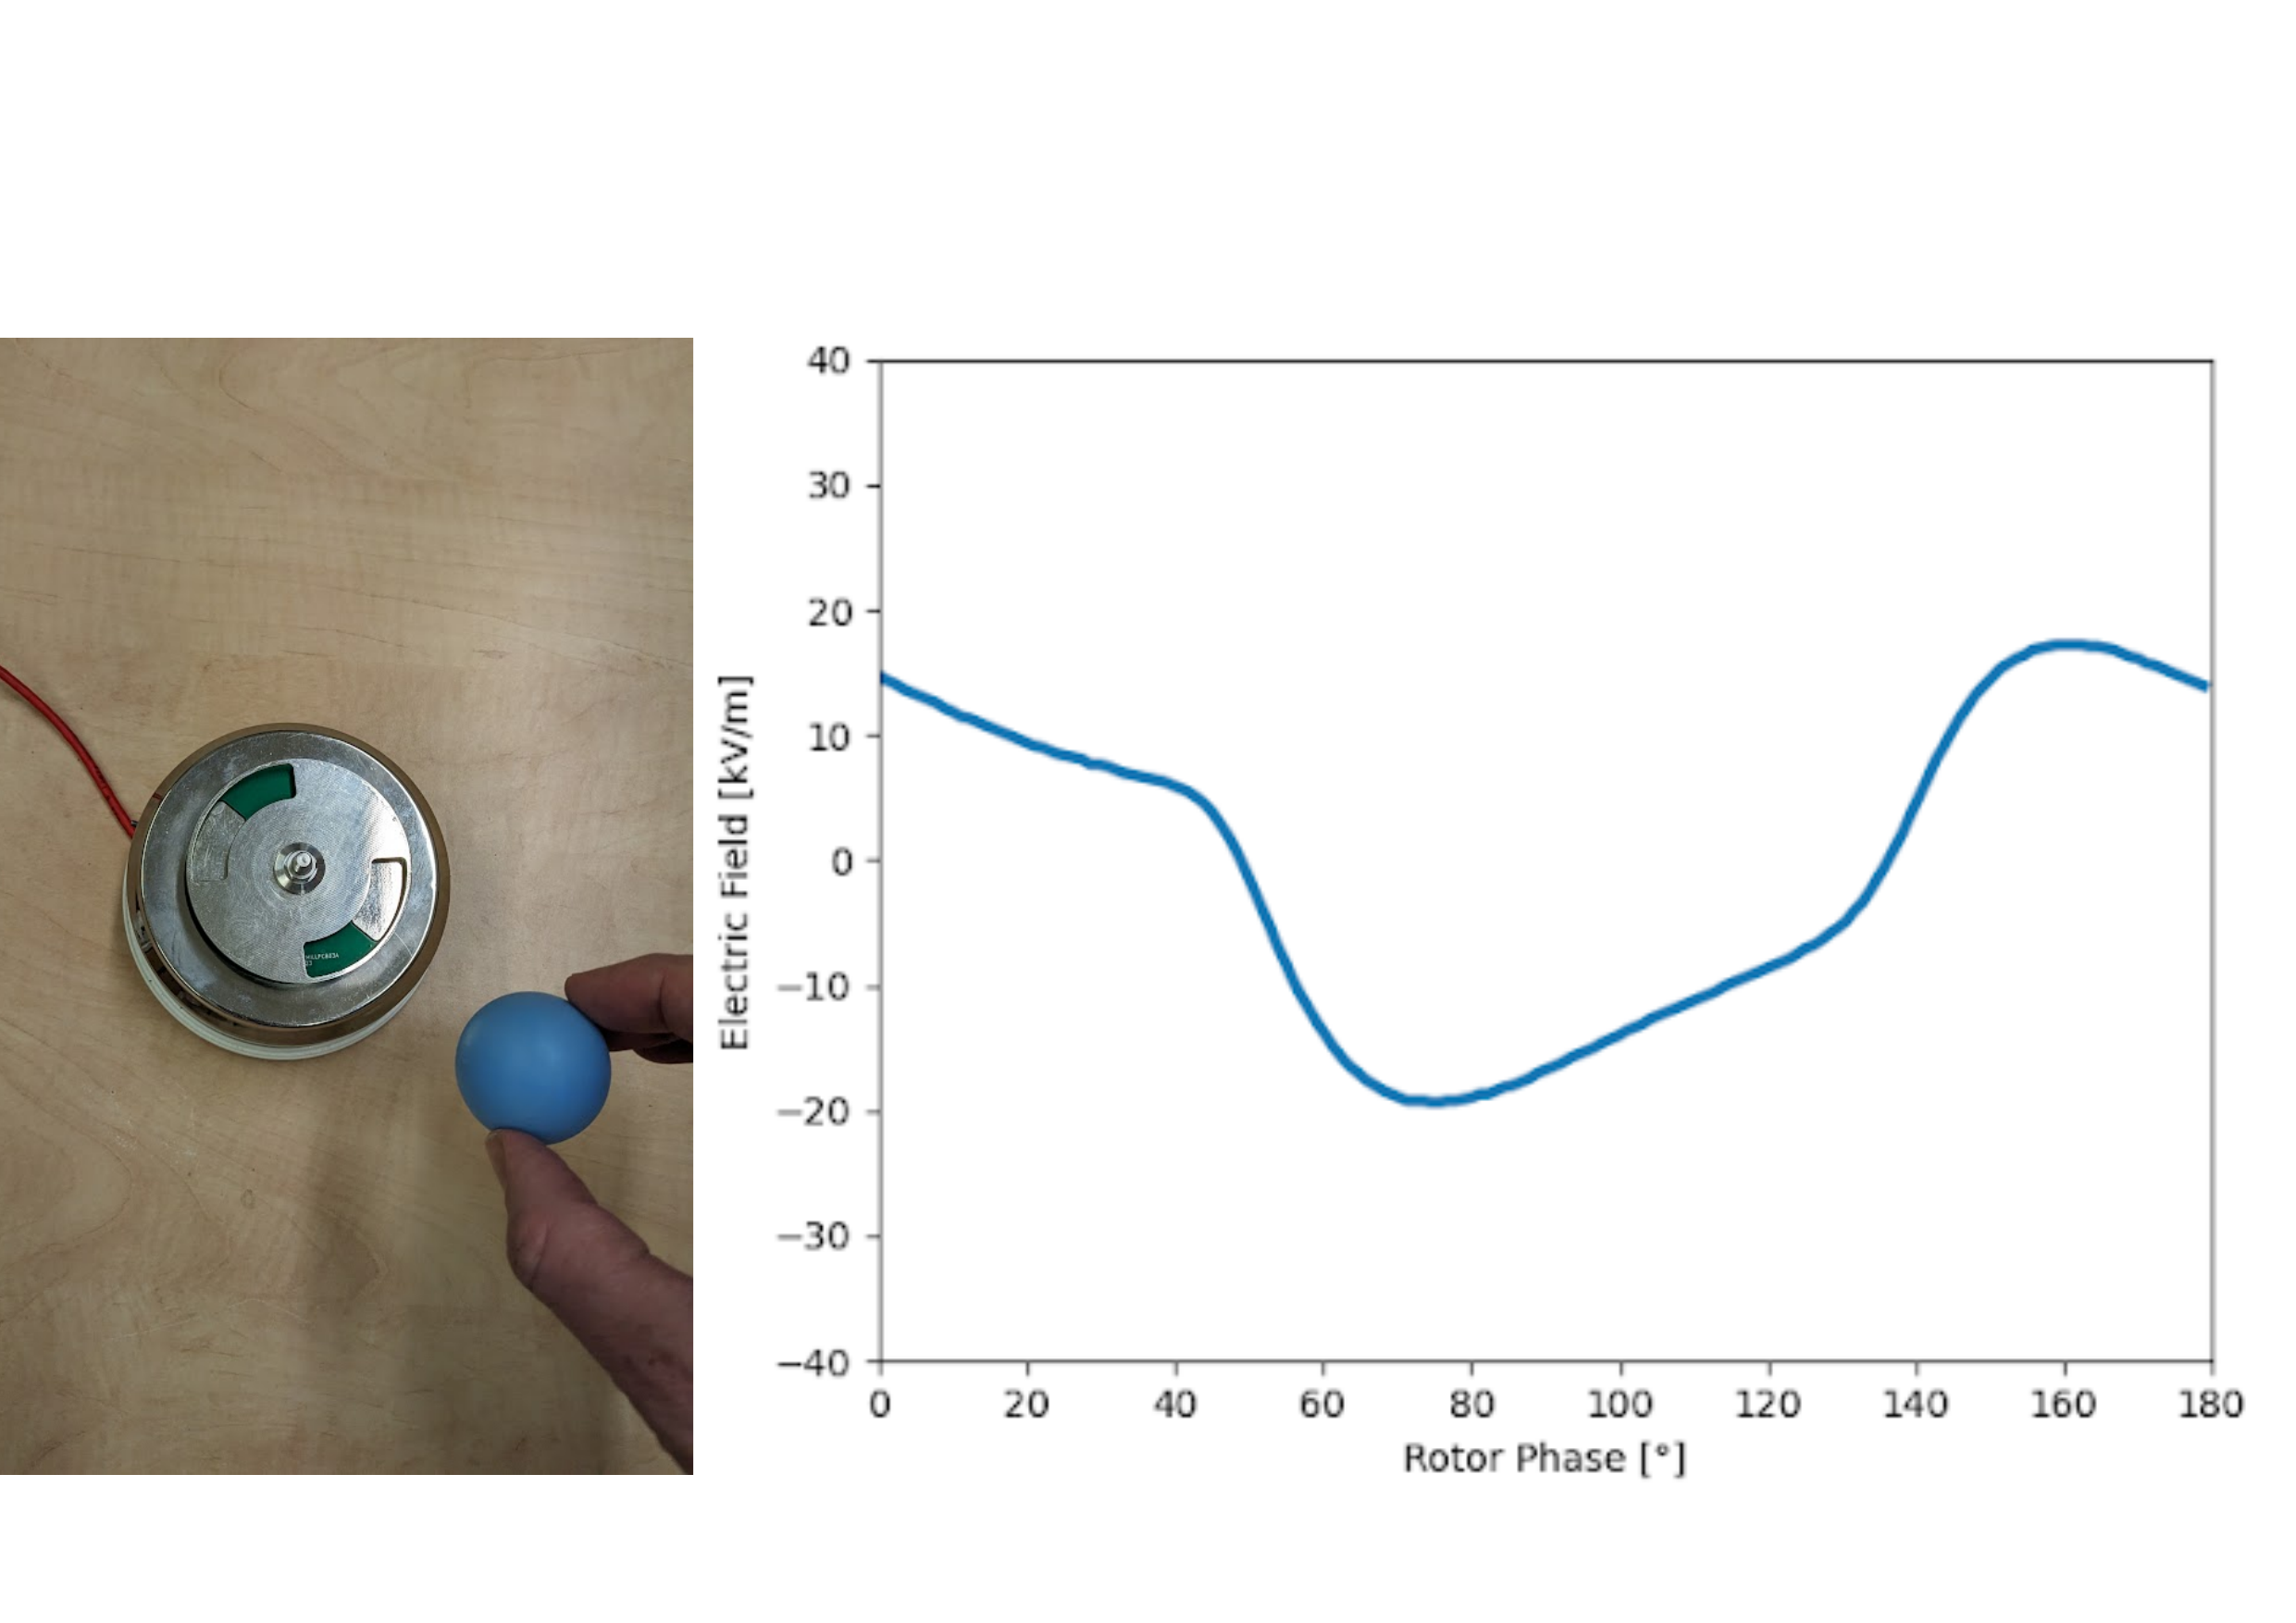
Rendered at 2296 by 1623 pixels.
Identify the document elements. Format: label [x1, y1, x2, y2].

picture [707, 223, 2290, 1489]
picture [0, 338, 694, 1475]
